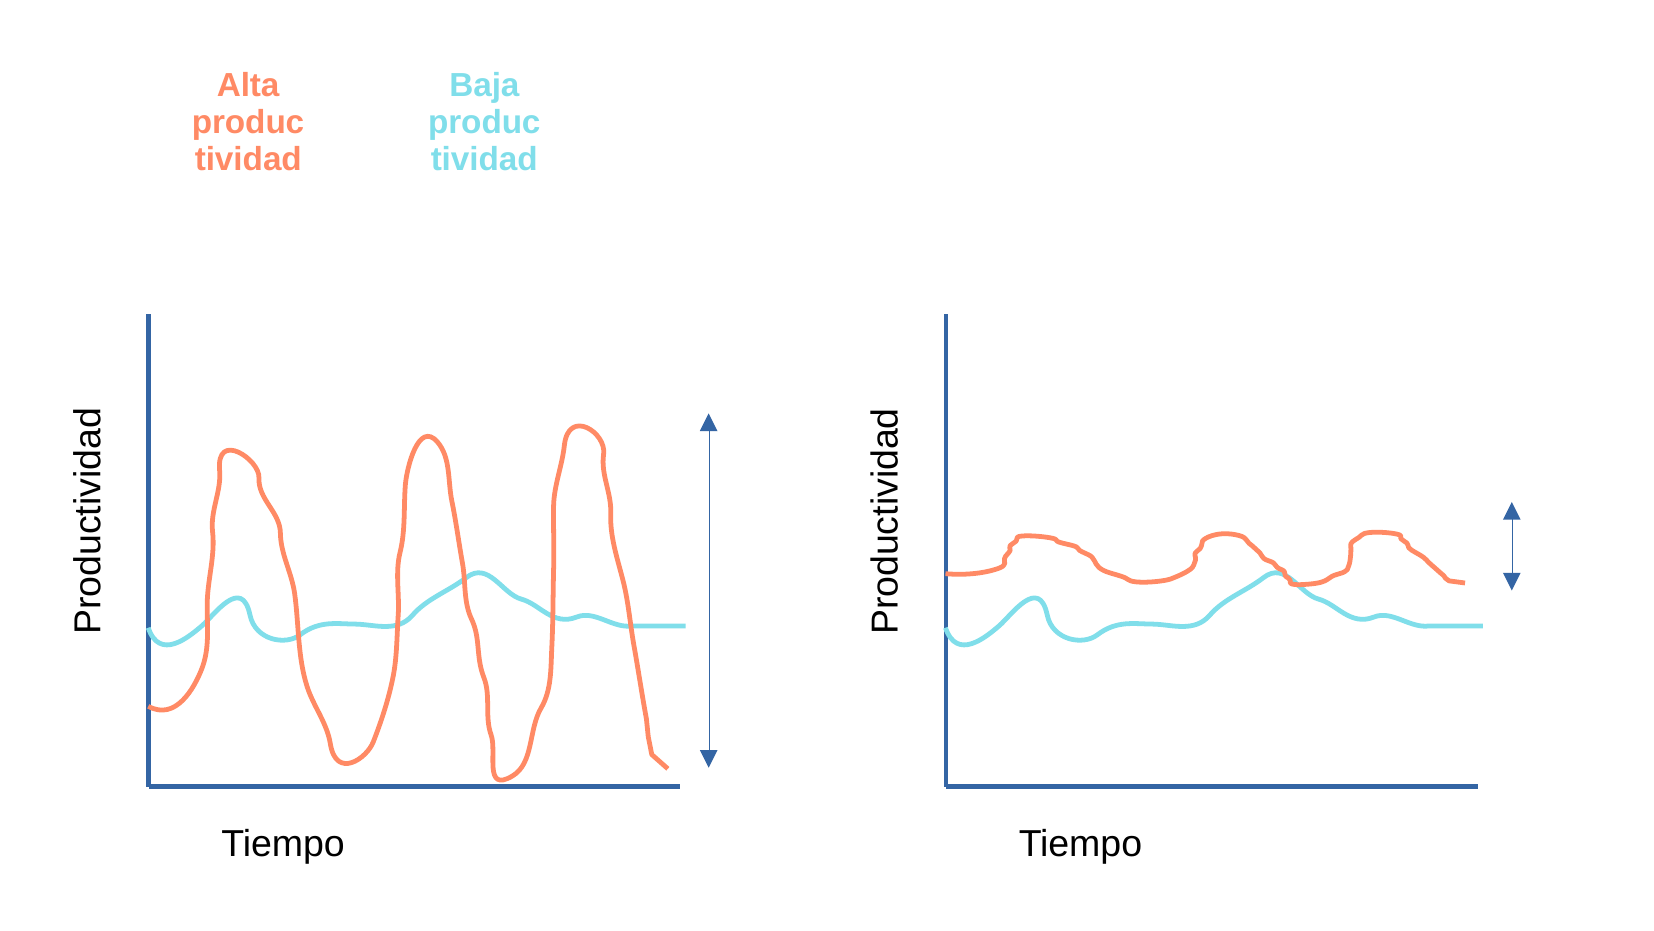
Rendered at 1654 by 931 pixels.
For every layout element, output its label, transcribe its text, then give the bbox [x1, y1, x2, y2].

text_box Tiempo [206, 814, 680, 872]
text_box Baja productividad [413, 59, 562, 207]
text_box Productividad [856, 177, 914, 650]
text_box Tiempo [1003, 814, 1477, 872]
text_box Alta productividad [177, 59, 325, 207]
text_box Productividad [59, 177, 116, 650]
